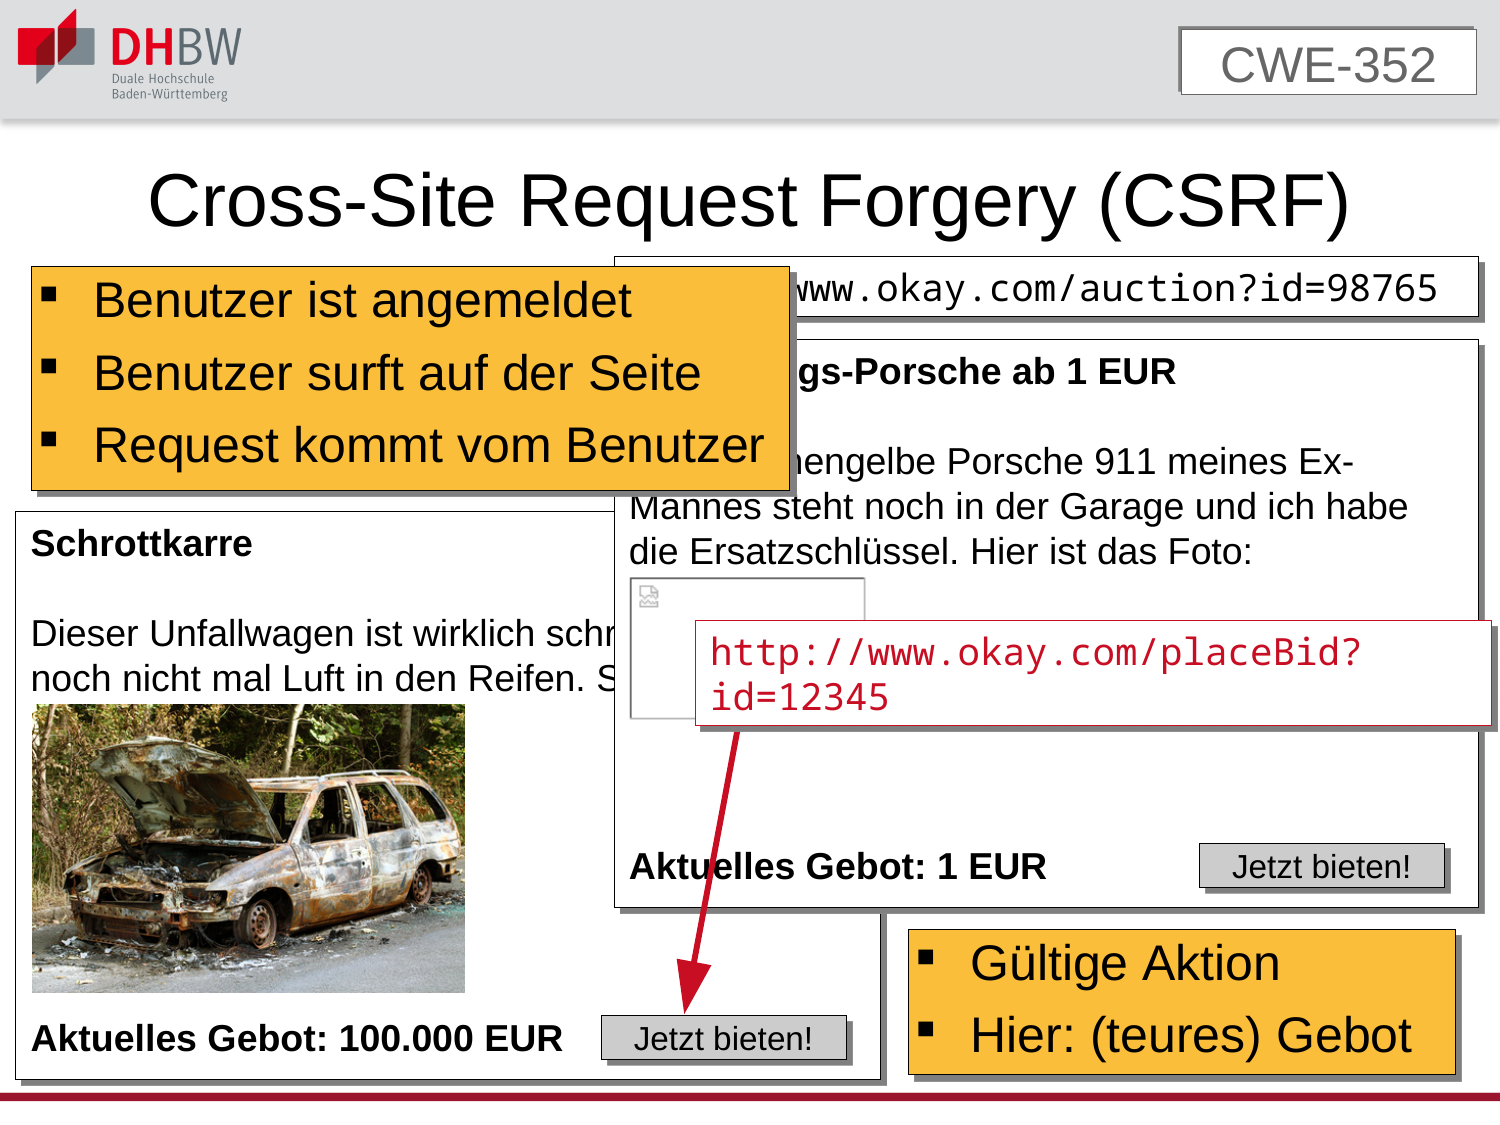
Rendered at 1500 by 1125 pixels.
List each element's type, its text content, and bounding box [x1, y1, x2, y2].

text_box Schrottkarre Dieser Unfallwagen ist wirklich schrottreif. Er hat noch nicht mal Luft in den Reifen. Sieh selbst: Aktuelles Gebot: 100.000 EUR [15, 511, 881, 1080]
picture [32, 704, 465, 993]
list Gültige Aktion Hier: (teures) Gebot [908, 929, 1456, 1075]
text_box Scheidungs-Porsche ab 1 EUR Der bananengelbe Porsche 911 meines Ex-Mannes steht noch in der Garage und ich habe die Ersatzschlüssel. Hier ist das Foto: Aktuelles Gebot: 1 EUR [614, 339, 1479, 908]
picture [624, 573, 872, 726]
picture [0, 266, 1500, 1121]
text_box CWE-352 [1181, 29, 1477, 95]
text_box http://www.okay.com/auction?id=98765 [614, 256, 1479, 317]
picture [0, 0, 1500, 134]
text_box Jetzt bieten! [601, 1015, 847, 1060]
text_box Scheidungs-Porsche ab 1 EUR Der bananengelbe Porsche 911 meines Ex-Mannes steht noch in der Garage und ich habe die Ersatzschlüssel. Hier ist das Foto: Aktuelles Gebot: 1 EUR [708, 732, 1479, 908]
title Cross-Site Request Forgery (CSRF) [0, 134, 1500, 266]
text_box Jetzt bieten! [1199, 843, 1445, 888]
text_box http://www.okay.com/placeBid?id=12345 [695, 620, 1492, 681]
list Benutzer ist angemeldet Benutzer surft auf der Seite Request kommt vom Benutzer [31, 266, 790, 491]
